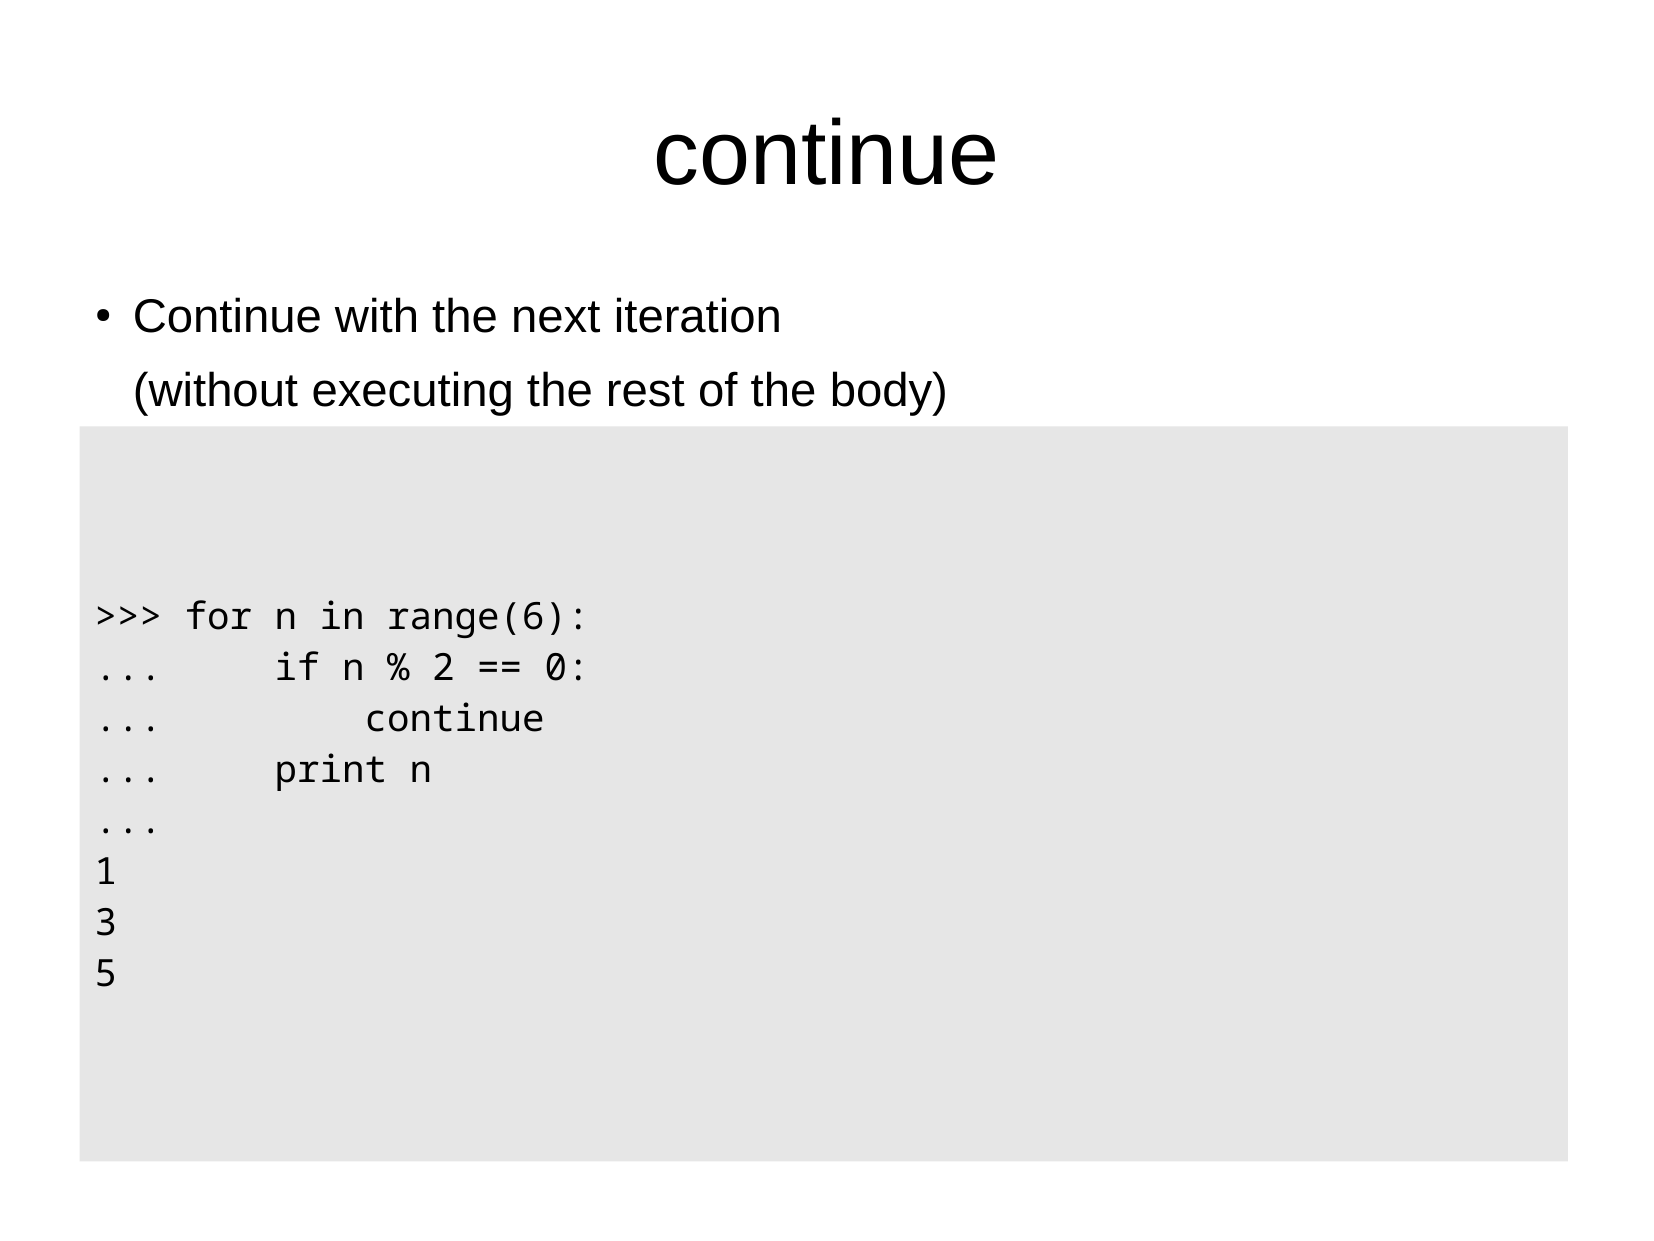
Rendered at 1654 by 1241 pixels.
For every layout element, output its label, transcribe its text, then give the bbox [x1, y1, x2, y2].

list Continue with the next iteration (without executing the rest of the body) [82, 290, 1571, 418]
text_box >>> for n in range(6): ... if n % 2 == 0: ... continue ... print n ... 1 3 5 [79, 426, 1568, 1162]
title continue [82, 49, 1571, 257]
text_box [10, 4, 1499, 227]
